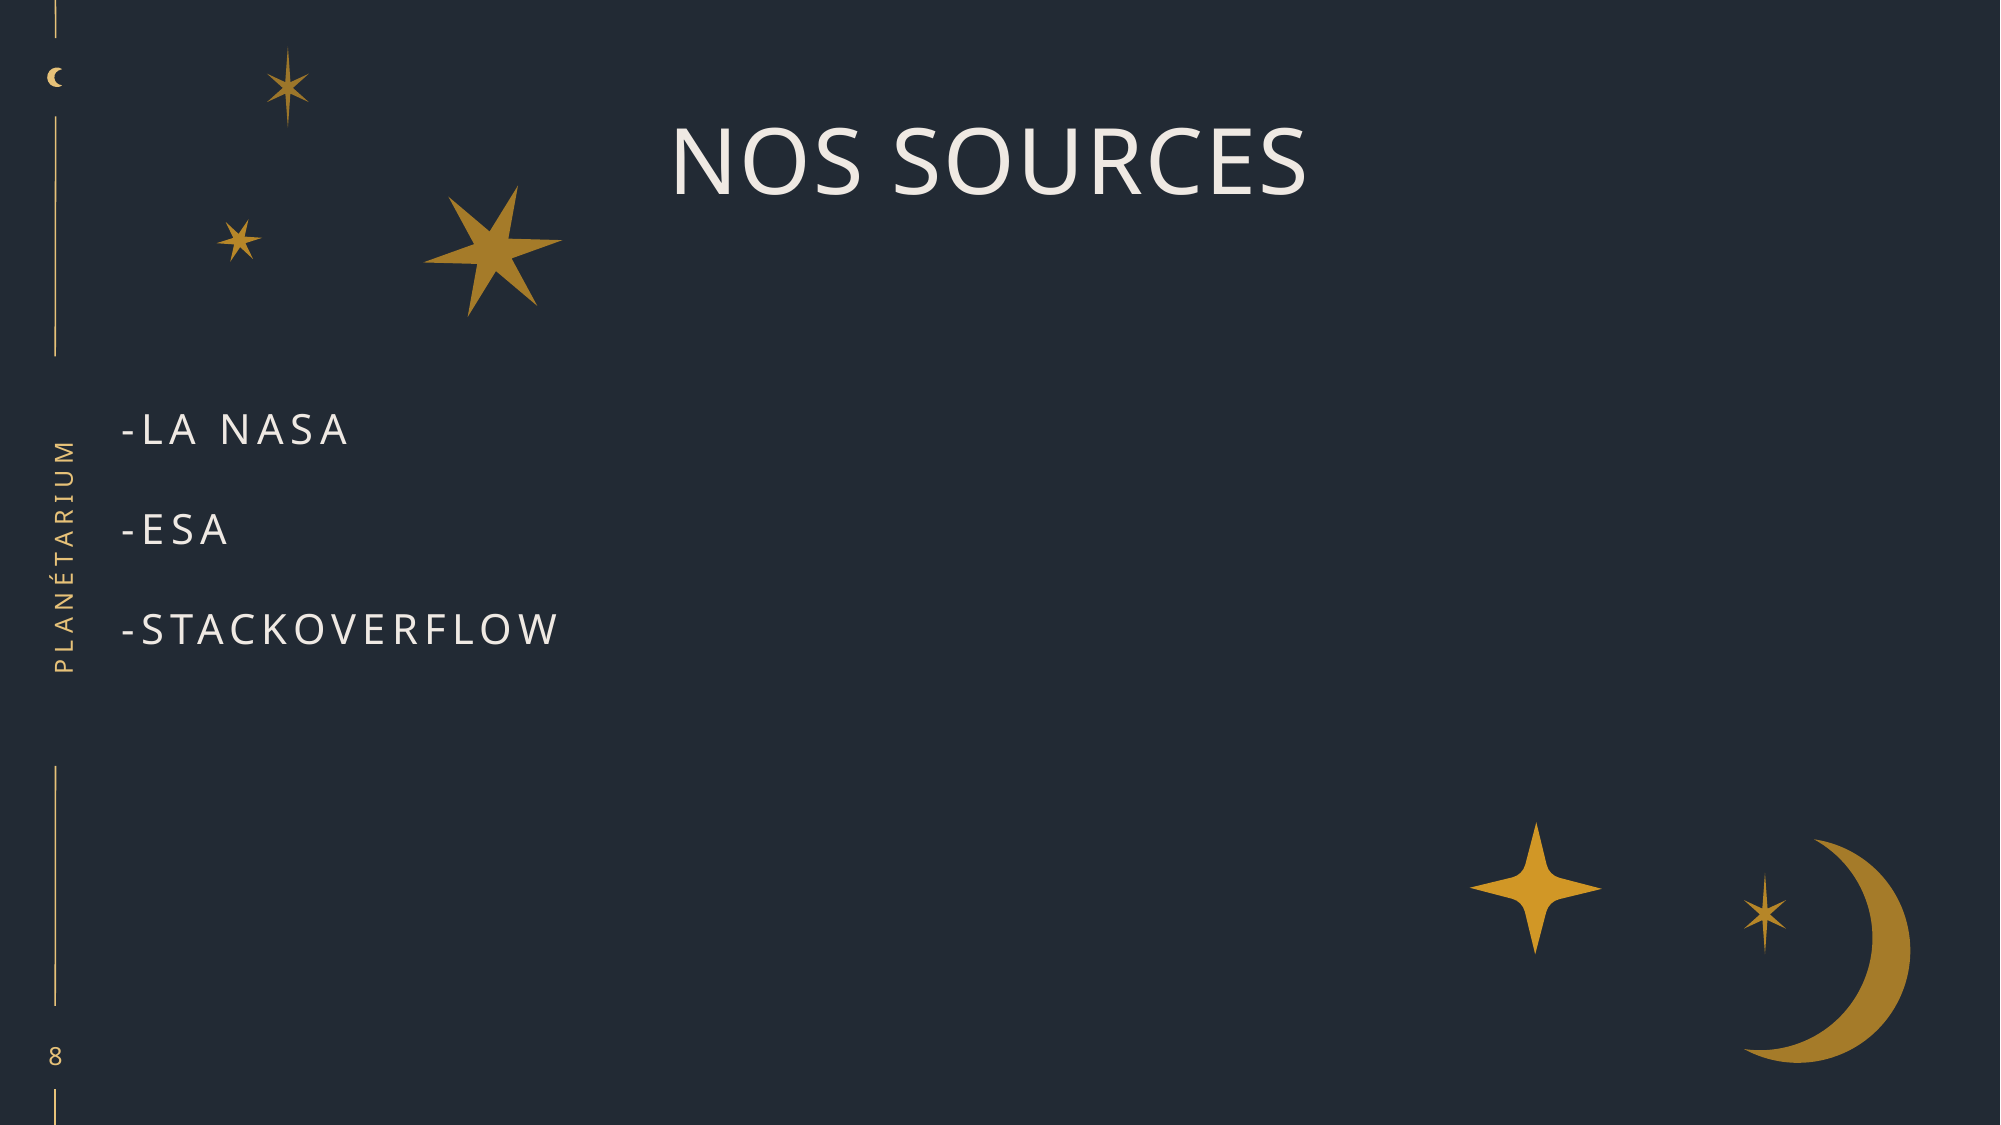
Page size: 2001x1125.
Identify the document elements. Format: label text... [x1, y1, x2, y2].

title Nos sources [239, 112, 1740, 402]
text_box Planétarium [40, 348, 71, 769]
subtitle -La NASA -EsA -Stackoverflow [121, 402, 1772, 846]
text_box [25, 1032, 86, 1063]
